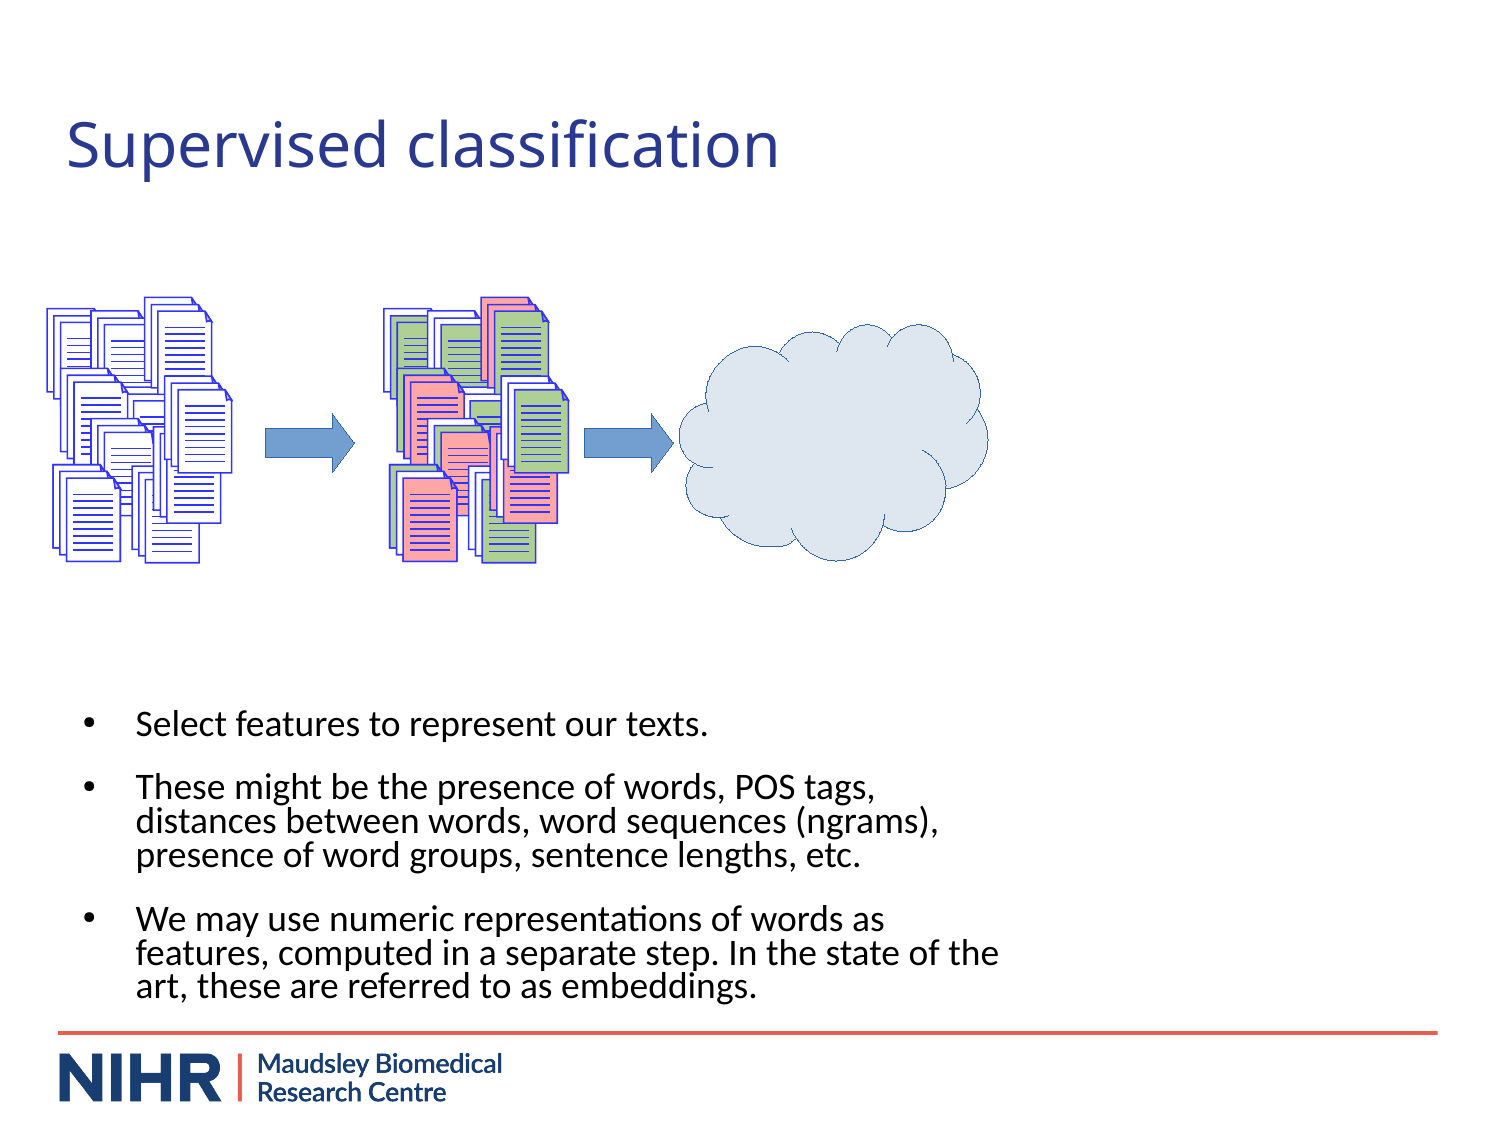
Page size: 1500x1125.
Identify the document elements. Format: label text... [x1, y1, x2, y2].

text_box [47, 297, 232, 563]
title Supervised classification [51, 89, 1450, 223]
text_box [265, 413, 355, 473]
list Select features to represent our texts. These might be the presence of words, POS tags, distances between words, word sequences (ngrams), presence of word groups, sentence lengths, etc. We may use numeric representations of words as features, computed in a separate step. In the state of the art, these are referred to as embeddings. [64, 708, 1004, 939]
picture [29, 1018, 531, 1125]
text_box [383, 297, 569, 563]
text_box [584, 413, 674, 473]
text_box [679, 324, 989, 562]
